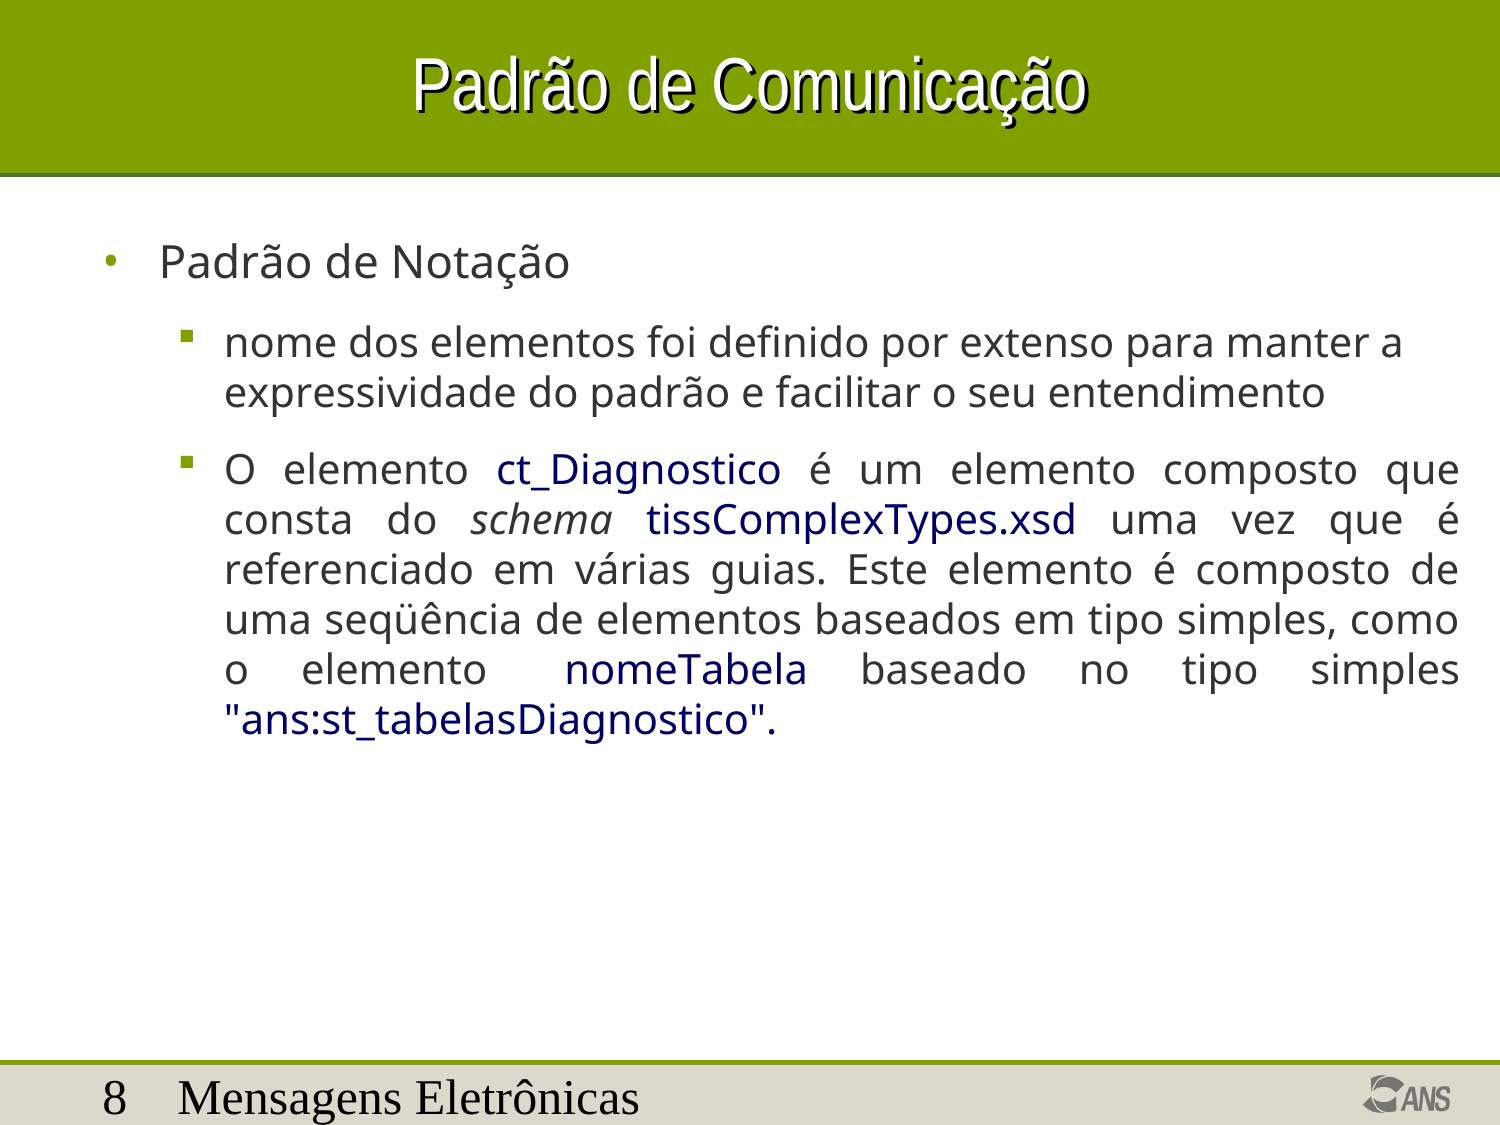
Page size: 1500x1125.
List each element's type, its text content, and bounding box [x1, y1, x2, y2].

picture [1362, 1075, 1450, 1113]
title Padrão de Comunicação [24, 10, 1475, 161]
list Padrão de Notação nome dos elementos foi definido por extenso para manter a expressividade do padrão e facilitar o seu entendimento O elemento ct_Diagnostico é um elemento composto que consta do schema tissComplexTypes.xsd uma vez que é referenciado em várias guias. Este elemento é composto de uma seqüência de elementos baseados em tipo simples, como o elemento nomeTabela baseado no tipo simples "ans:st_tabelasDiagnostico". [87, 224, 1475, 1025]
